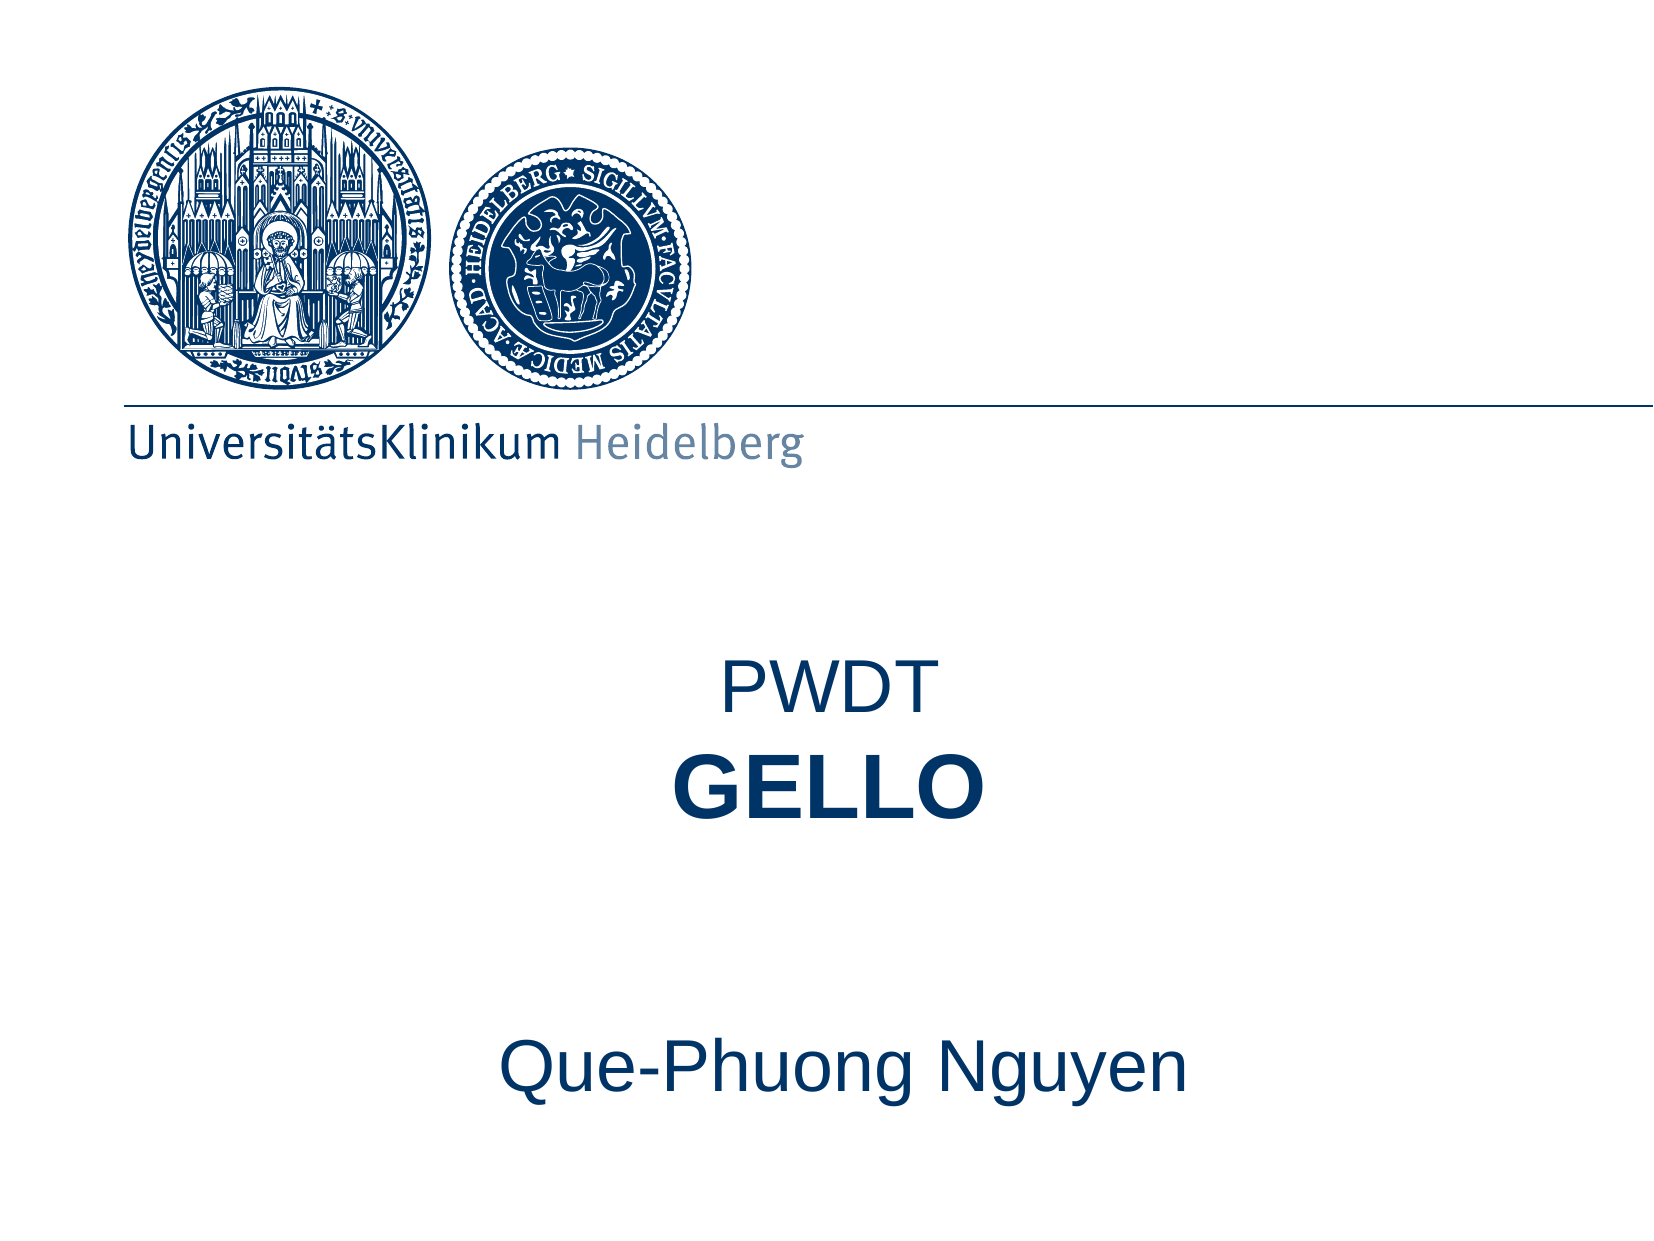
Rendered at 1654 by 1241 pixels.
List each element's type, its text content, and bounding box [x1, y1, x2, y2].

subtitle Que-Phuong Nguyen [472, 1009, 1217, 1128]
title PWDT GELLO [47, 499, 1613, 975]
